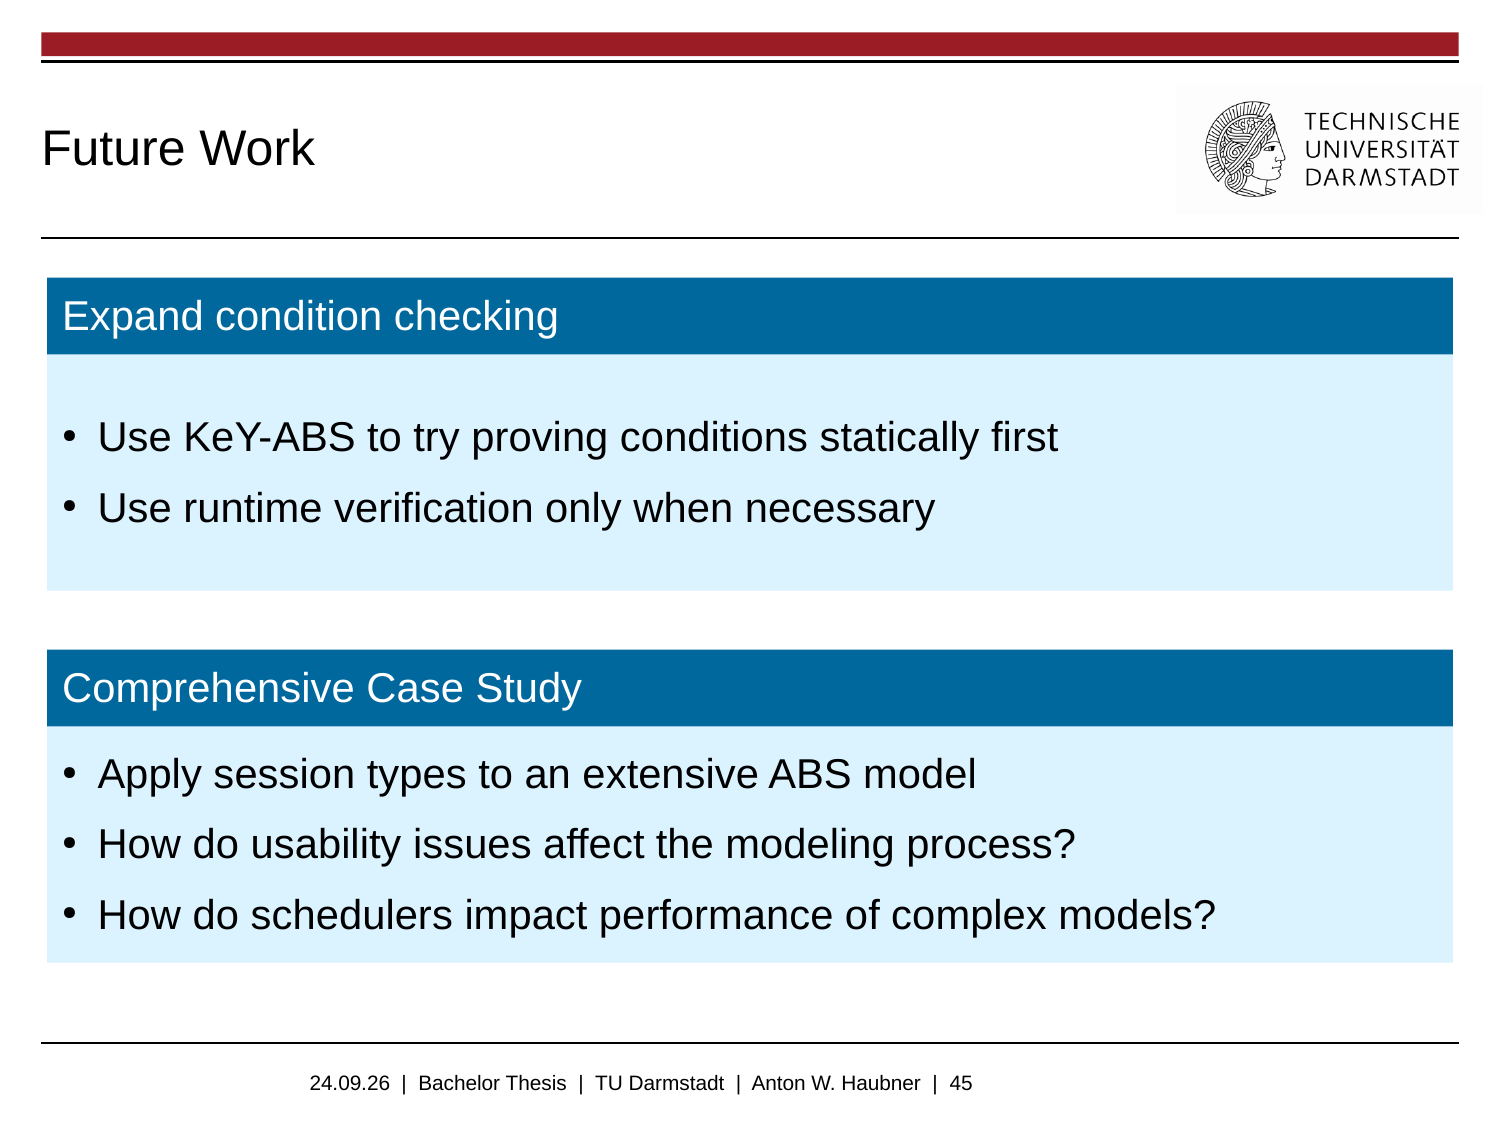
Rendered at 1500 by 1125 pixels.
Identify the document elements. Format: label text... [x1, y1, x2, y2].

text_box Apply session types to an extensive ABS model How do usability issues affect the modeling process? How do schedulers impact performance of complex models? [47, 727, 1453, 963]
text_box Comprehensive Case Study [47, 649, 1453, 727]
title Future Work [41, 73, 1131, 224]
text_box Expand condition checking [47, 277, 1453, 355]
text_box Use KeY-ABS to try proving conditions statically first Use runtime verification only when necessary [47, 355, 1453, 591]
